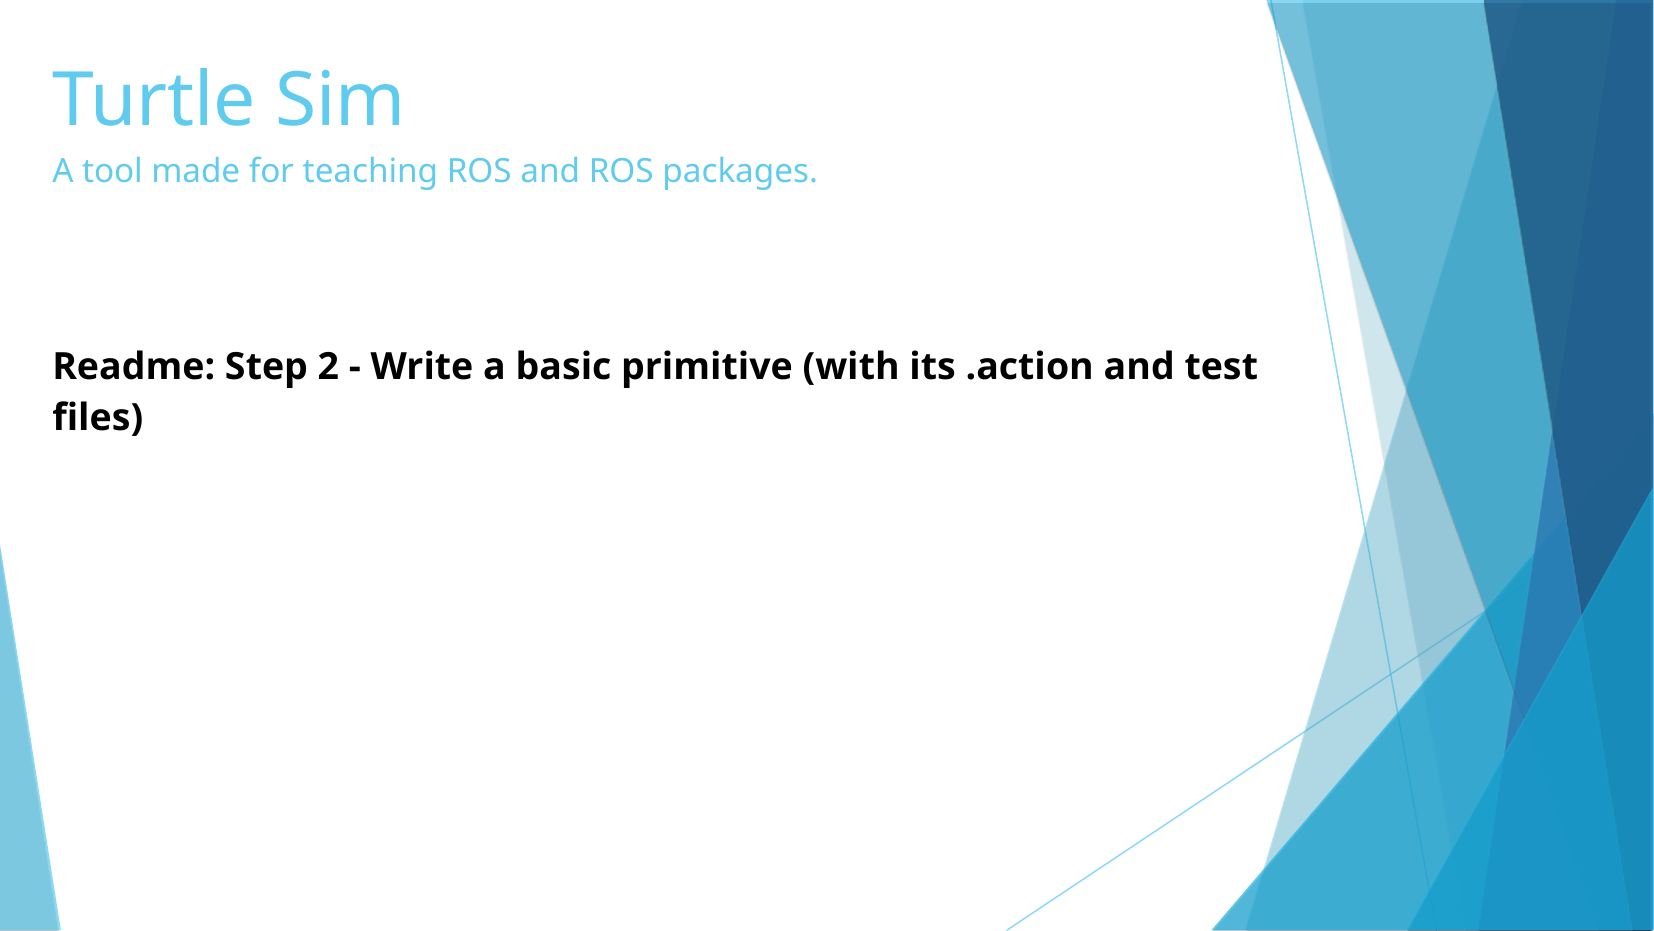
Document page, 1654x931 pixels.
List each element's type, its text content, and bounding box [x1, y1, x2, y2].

text_box Turtle Sim A tool made for teaching ROS and ROS packages. Readme: Step 2 - Write a basic primitive (with its .action and test files) [37, 37, 1276, 931]
